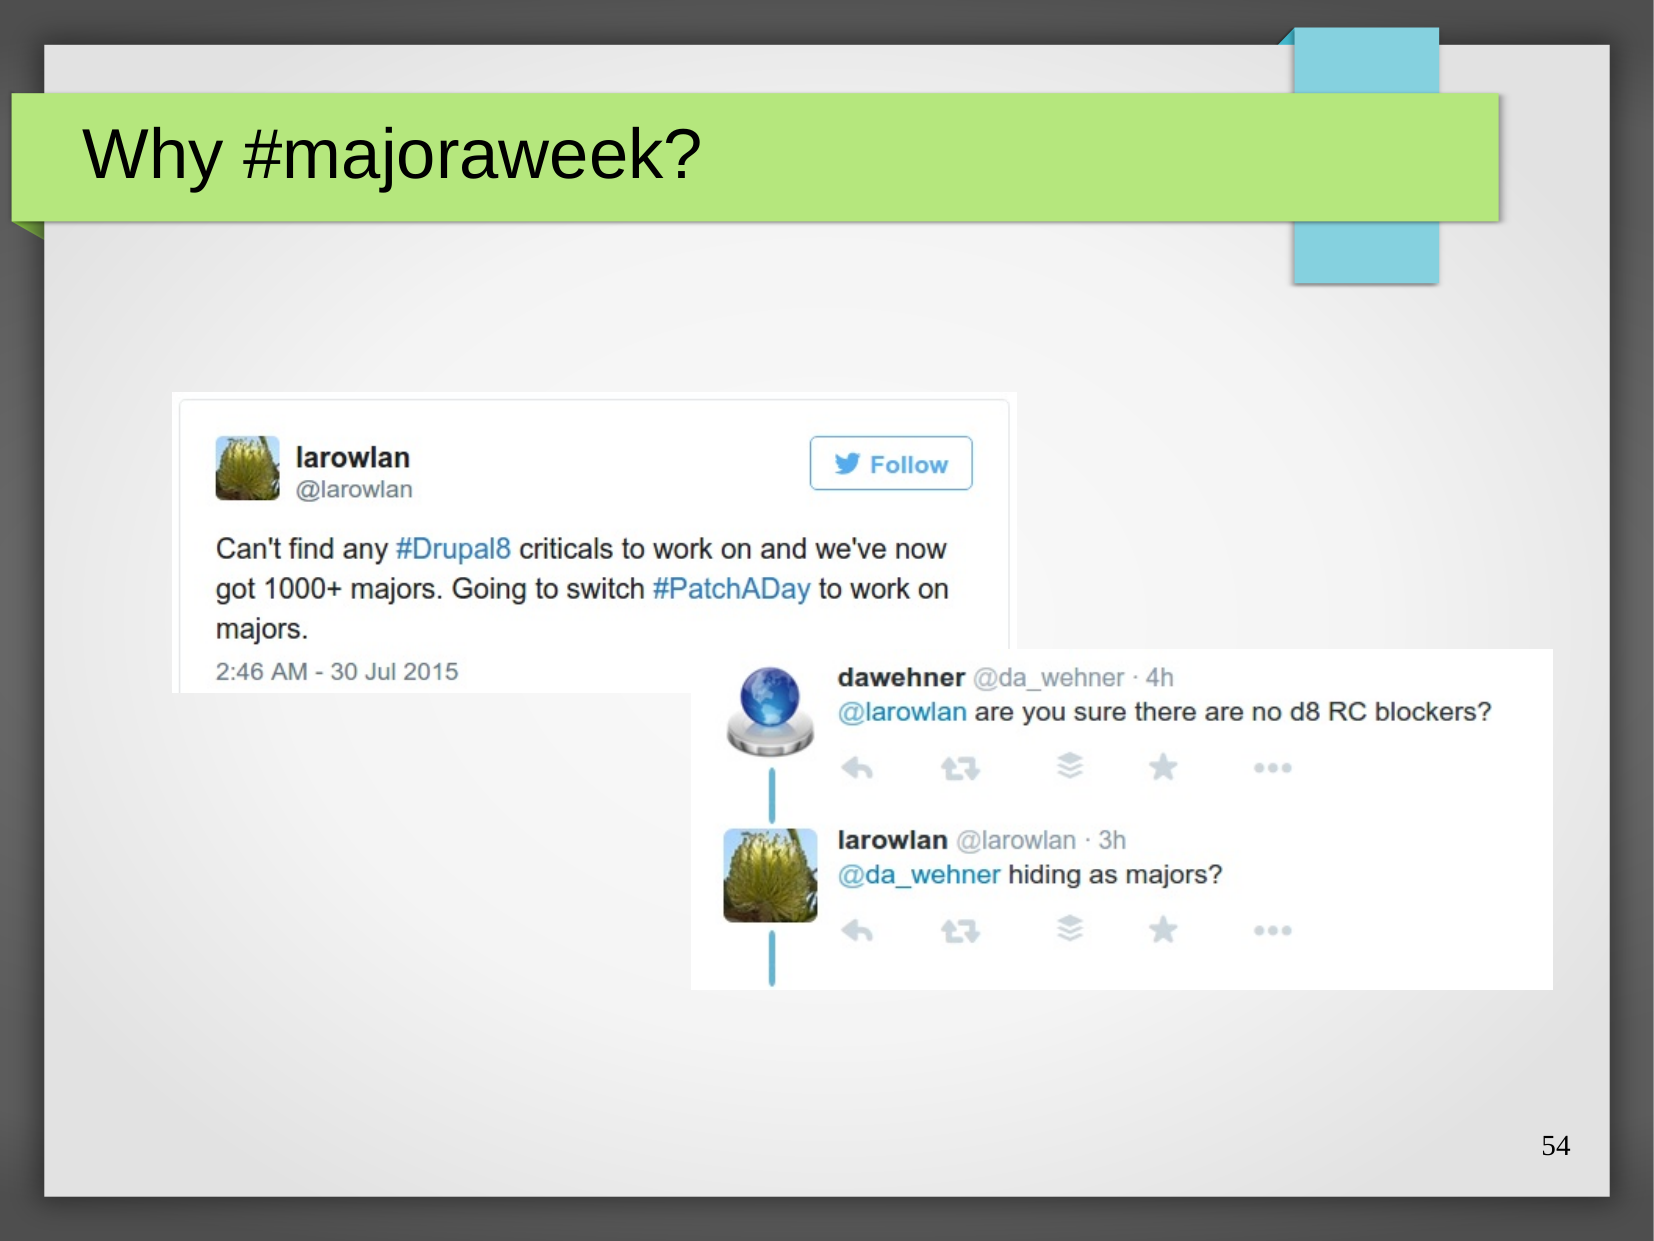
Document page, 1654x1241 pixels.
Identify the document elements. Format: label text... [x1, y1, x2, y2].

picture [0, 0, 1654, 1241]
title Why #majoraweek? [82, 94, 1264, 213]
